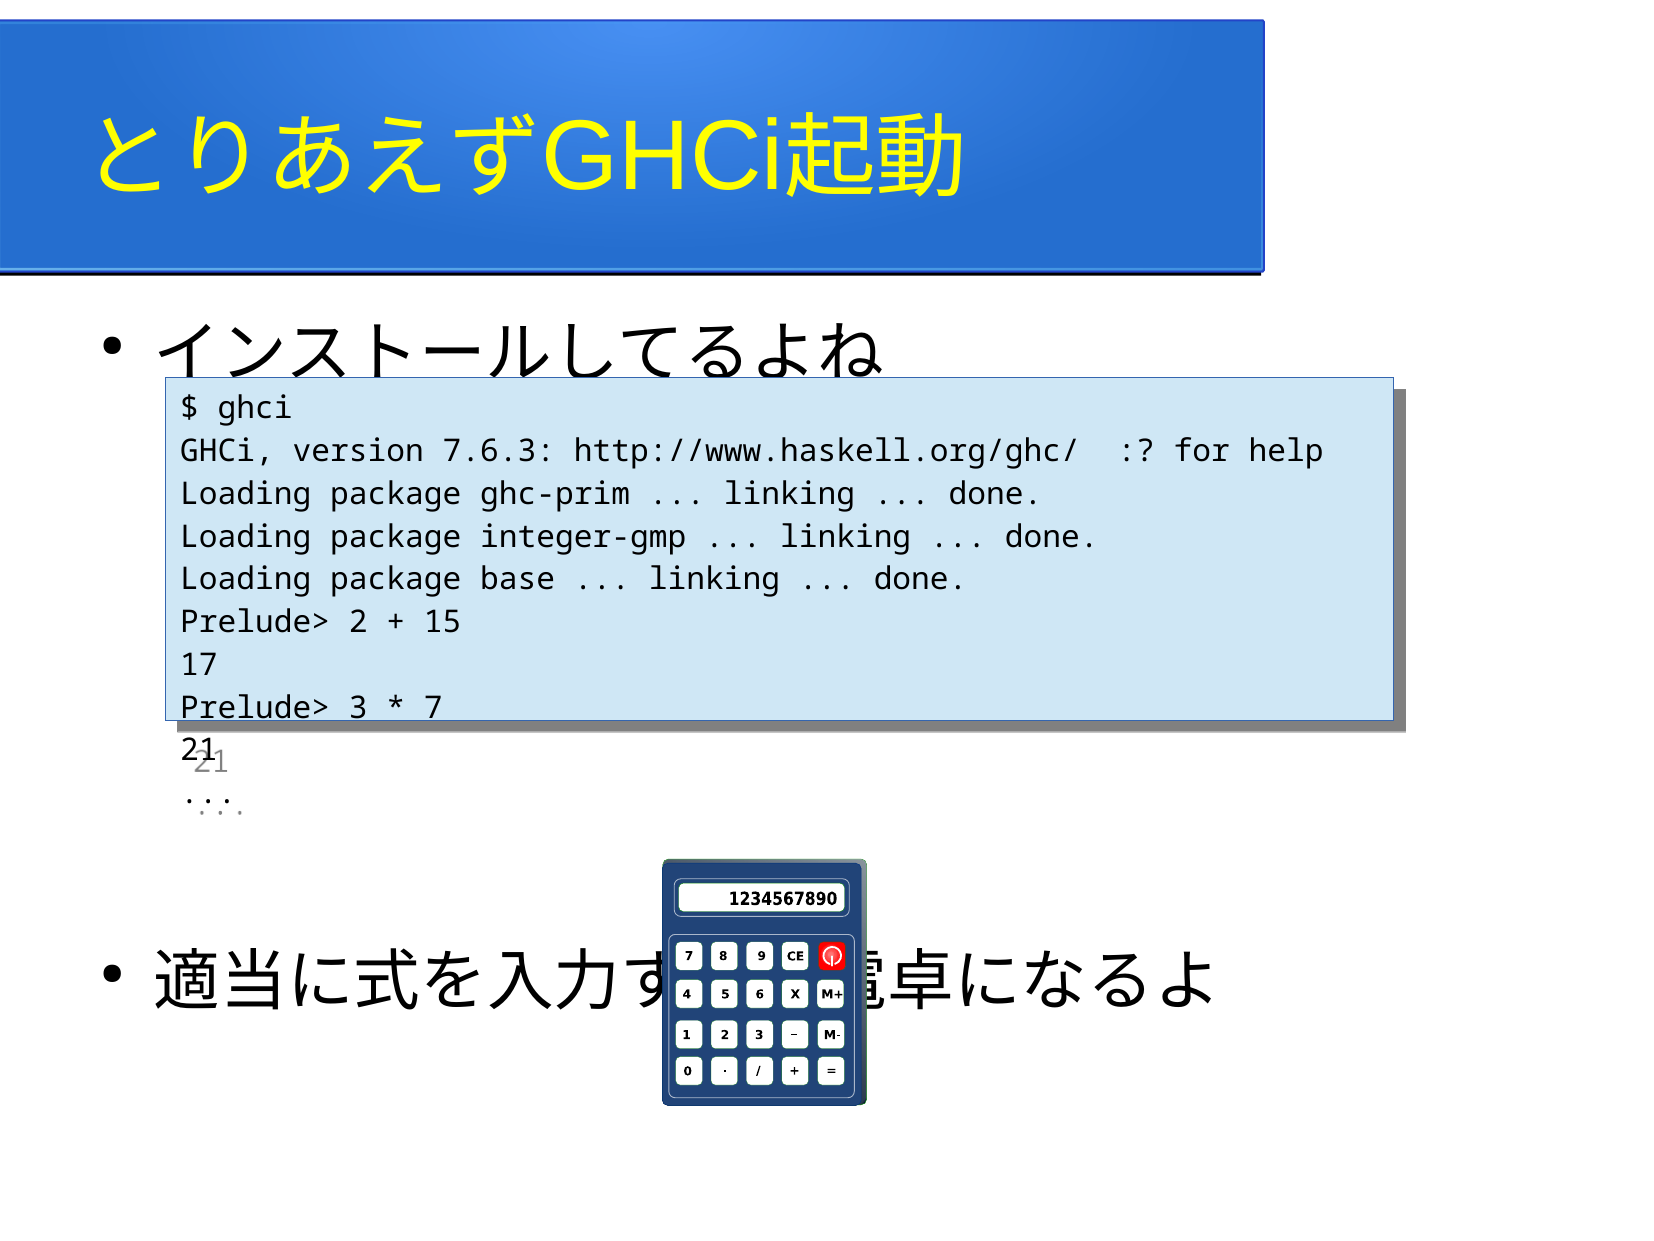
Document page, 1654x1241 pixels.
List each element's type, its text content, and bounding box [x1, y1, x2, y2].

list インストールしてるよね 適当に式を入力すると電卓になるよ [82, 299, 1571, 1111]
title とりあえずGHCi起動 [82, 47, 1235, 252]
text_box $ ghci GHCi, version 7.6.3: http://www.haskell.org/ghc/ :? for help Loading package ghc-prim ... linking ... done. Loading package integer-gmp ... linking ... done. Loading package base ... linking ... done. Prelude> 2 + 15 17 Prelude> 3 * 7 21 ... [165, 377, 1394, 721]
picture [649, 850, 875, 1119]
